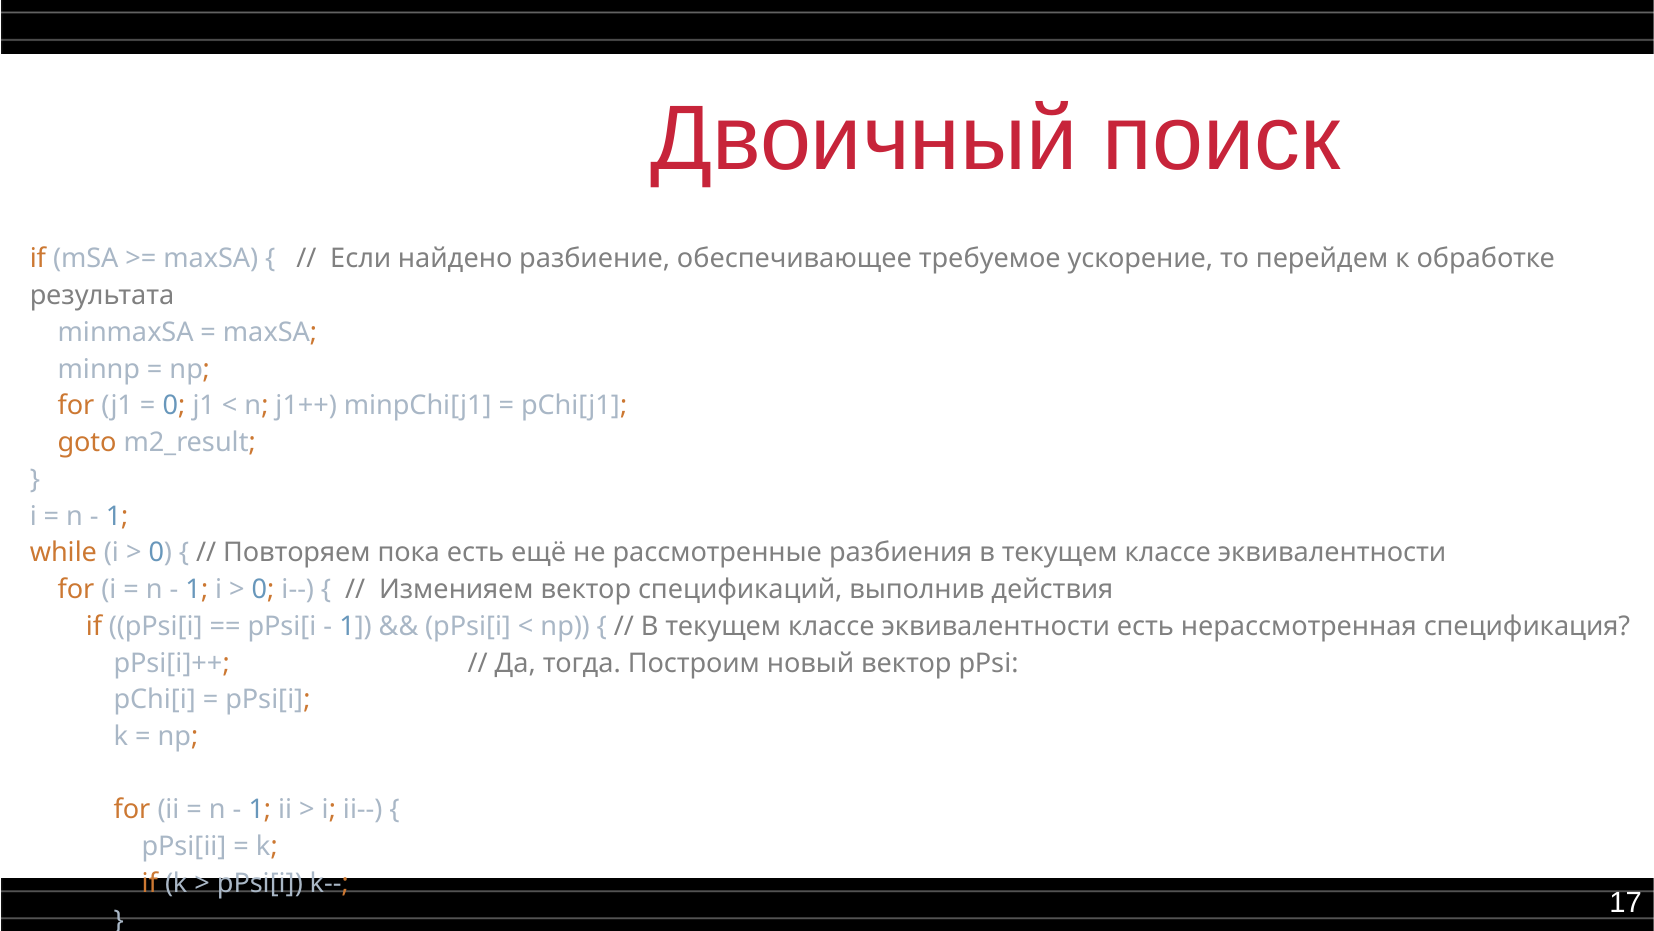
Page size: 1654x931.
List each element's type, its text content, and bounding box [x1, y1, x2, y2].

title Двоичный поиск [251, 60, 1654, 216]
text_box if (mSA >= maxSA) { // Если найдено разбиение, обеспечивающее требуемое ускорение, то перейдем к обработке результата minmaxSA = maxSA; minnp = np; for (j1 = 0; j1 < n; j1++) minpChi[j1] = pChi[j1]; goto m2_result; } i = n - 1; while (i > 0) { // Повторяем пока есть ещё не рассмотренные разбиения в текущем классе эквивалентности for (i = n - 1; i > 0; i--) { // Изменияем вектор спецификаций, выполнив действия if ((pPsi[i] == pPsi[i - 1]) && (pPsi[i] < np)) { // В текущем классе эквивалентности есть нерассмотренная спецификация? pPsi[i]++; // Да, тогда. Построим новый вектор pPsi: pChi[i] = pPsi[i]; k = np; for (ii = n - 1; ii > i; ii--) { pPsi[ii] = k; if (k > pPsi[i]) k--; } [15, 231, 1654, 903]
picture [1, 0, 1654, 54]
picture [1, 878, 1654, 931]
